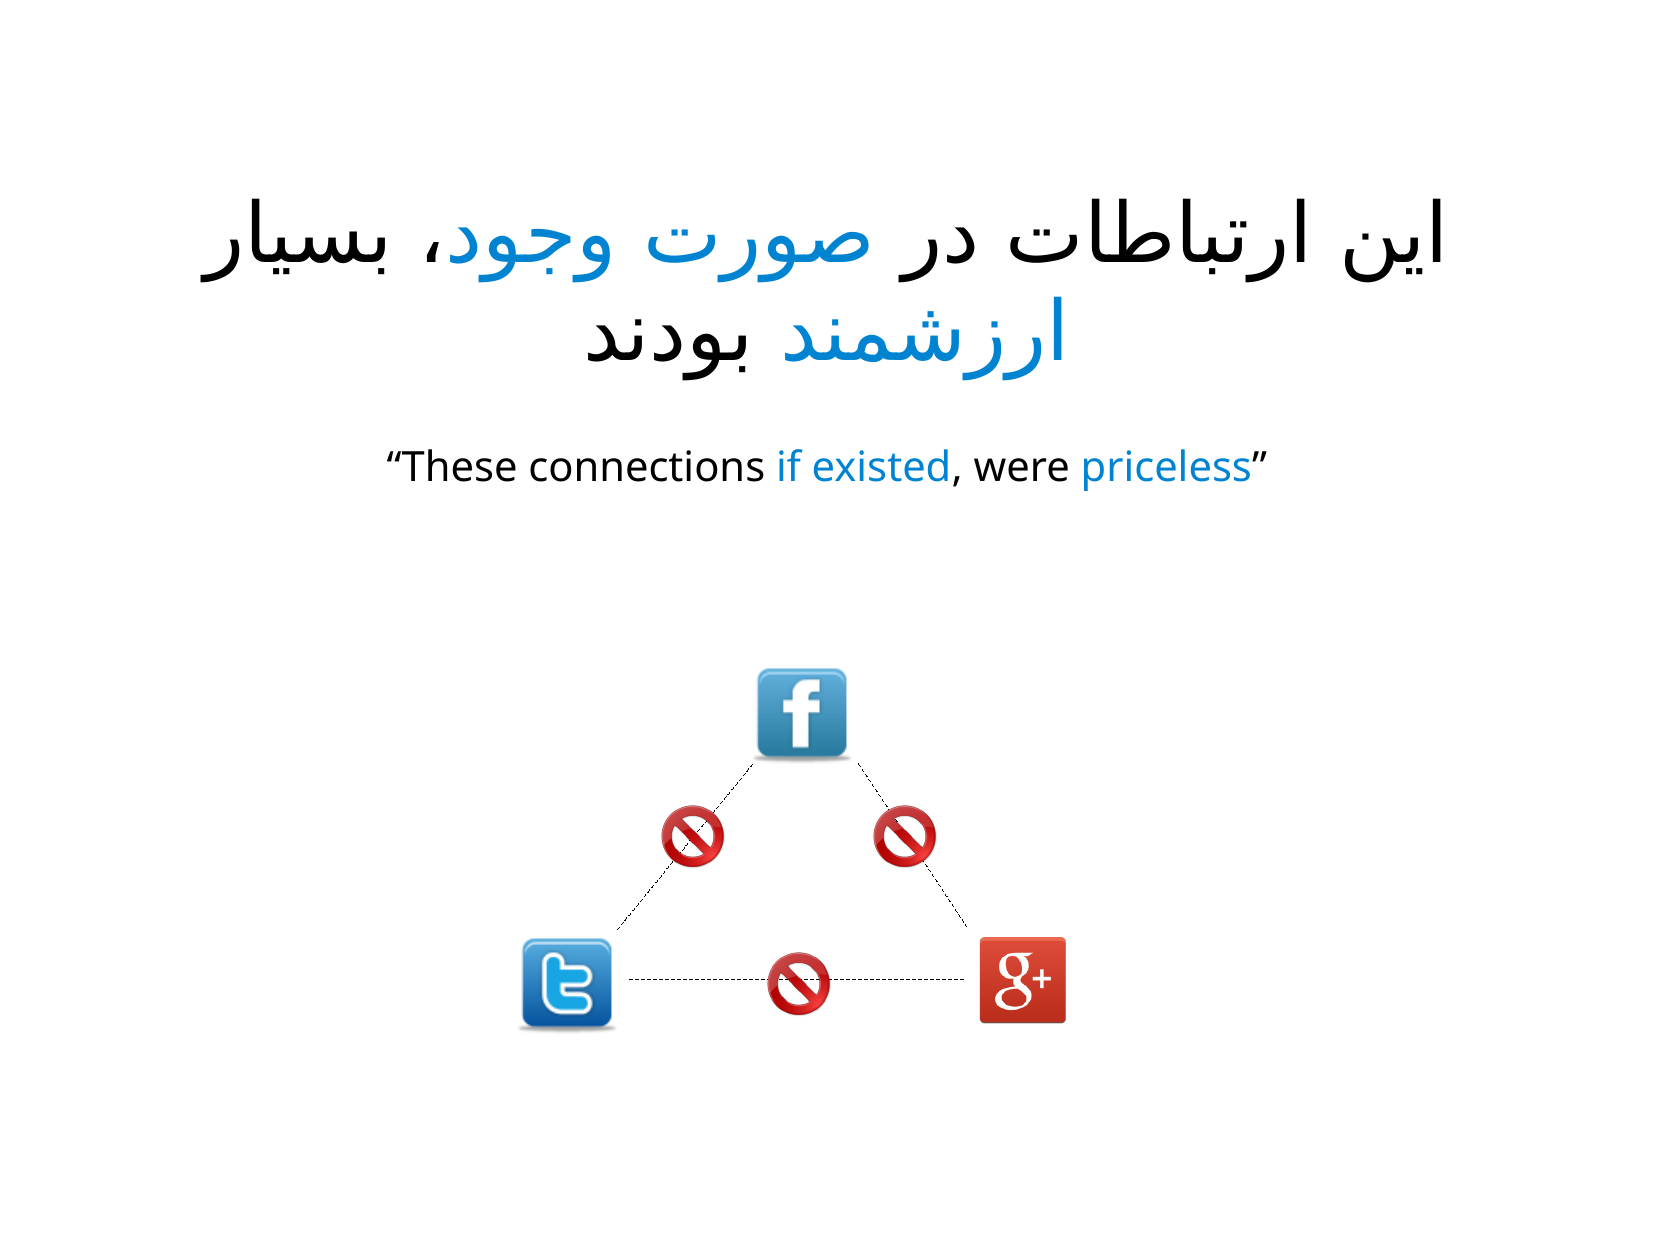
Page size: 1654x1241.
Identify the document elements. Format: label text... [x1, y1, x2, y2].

picture [517, 934, 618, 1035]
picture [872, 804, 938, 870]
picture [660, 804, 726, 870]
picture [977, 934, 1068, 1025]
picture [752, 664, 853, 765]
picture [766, 951, 832, 1017]
text_box این ارتباطات در صورت وجود، بسیار ارزشمند بودند “These connections if existed, were priceless” [82, 49, 1571, 631]
